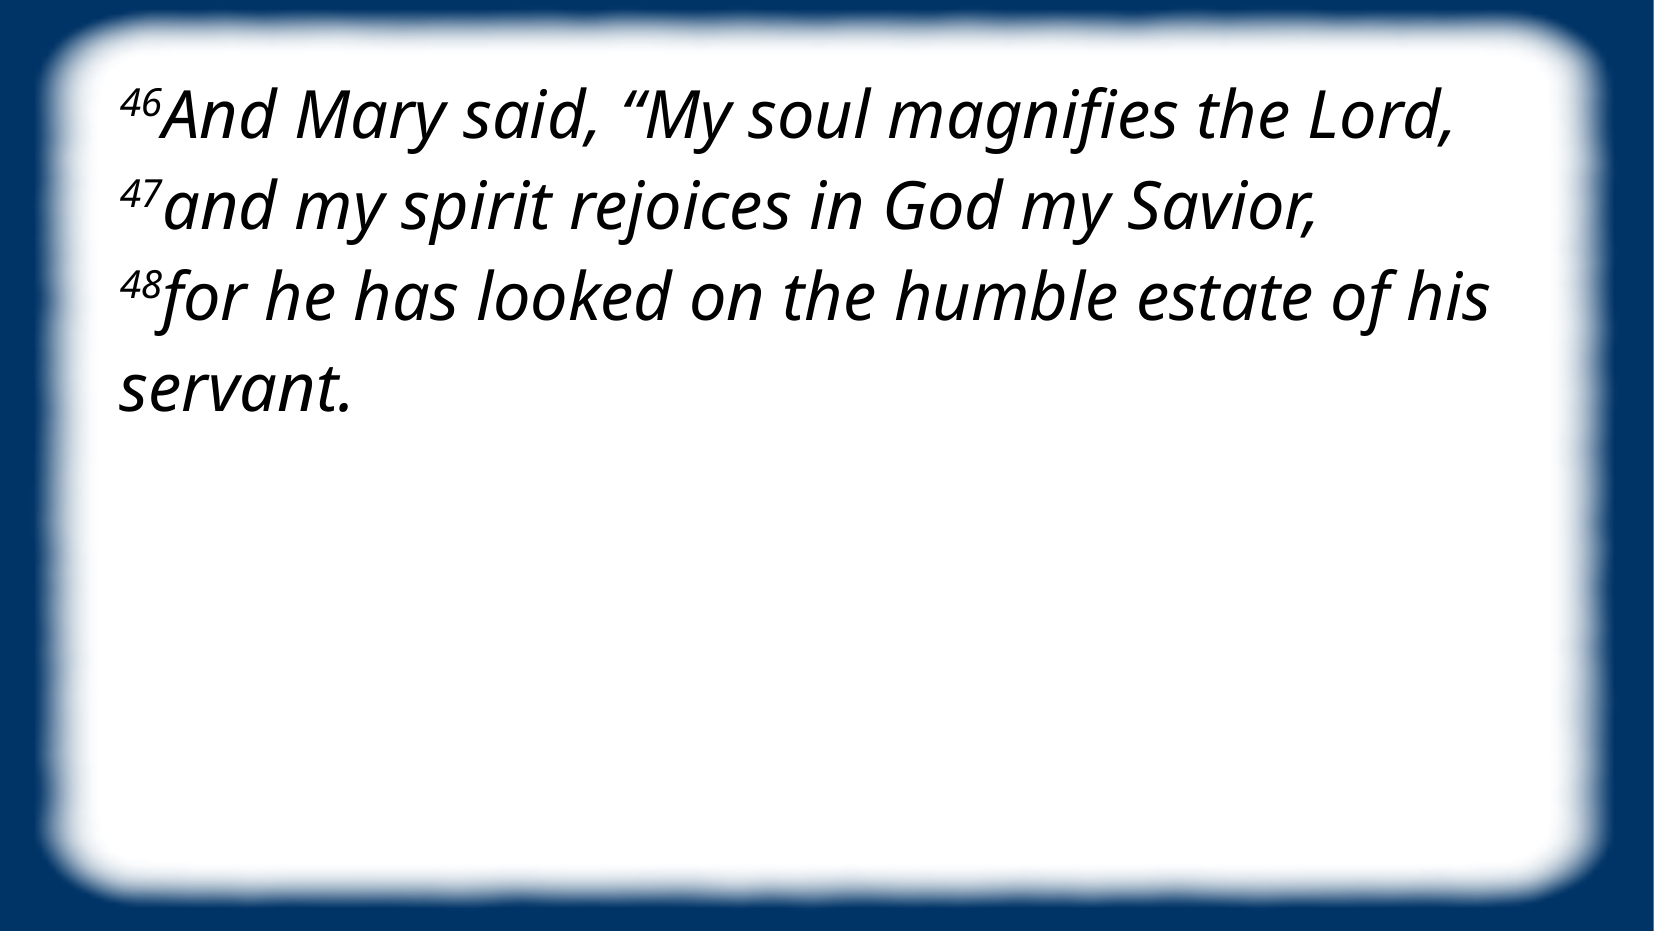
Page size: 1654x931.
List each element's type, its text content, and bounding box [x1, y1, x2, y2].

text_box 46And Mary said, “My soul magnifies the Lord, 47and my spirit rejoices in God my Savior, 48for he has looked on the humble estate of his servant. [105, 60, 1546, 430]
picture [0, 0, 1654, 931]
